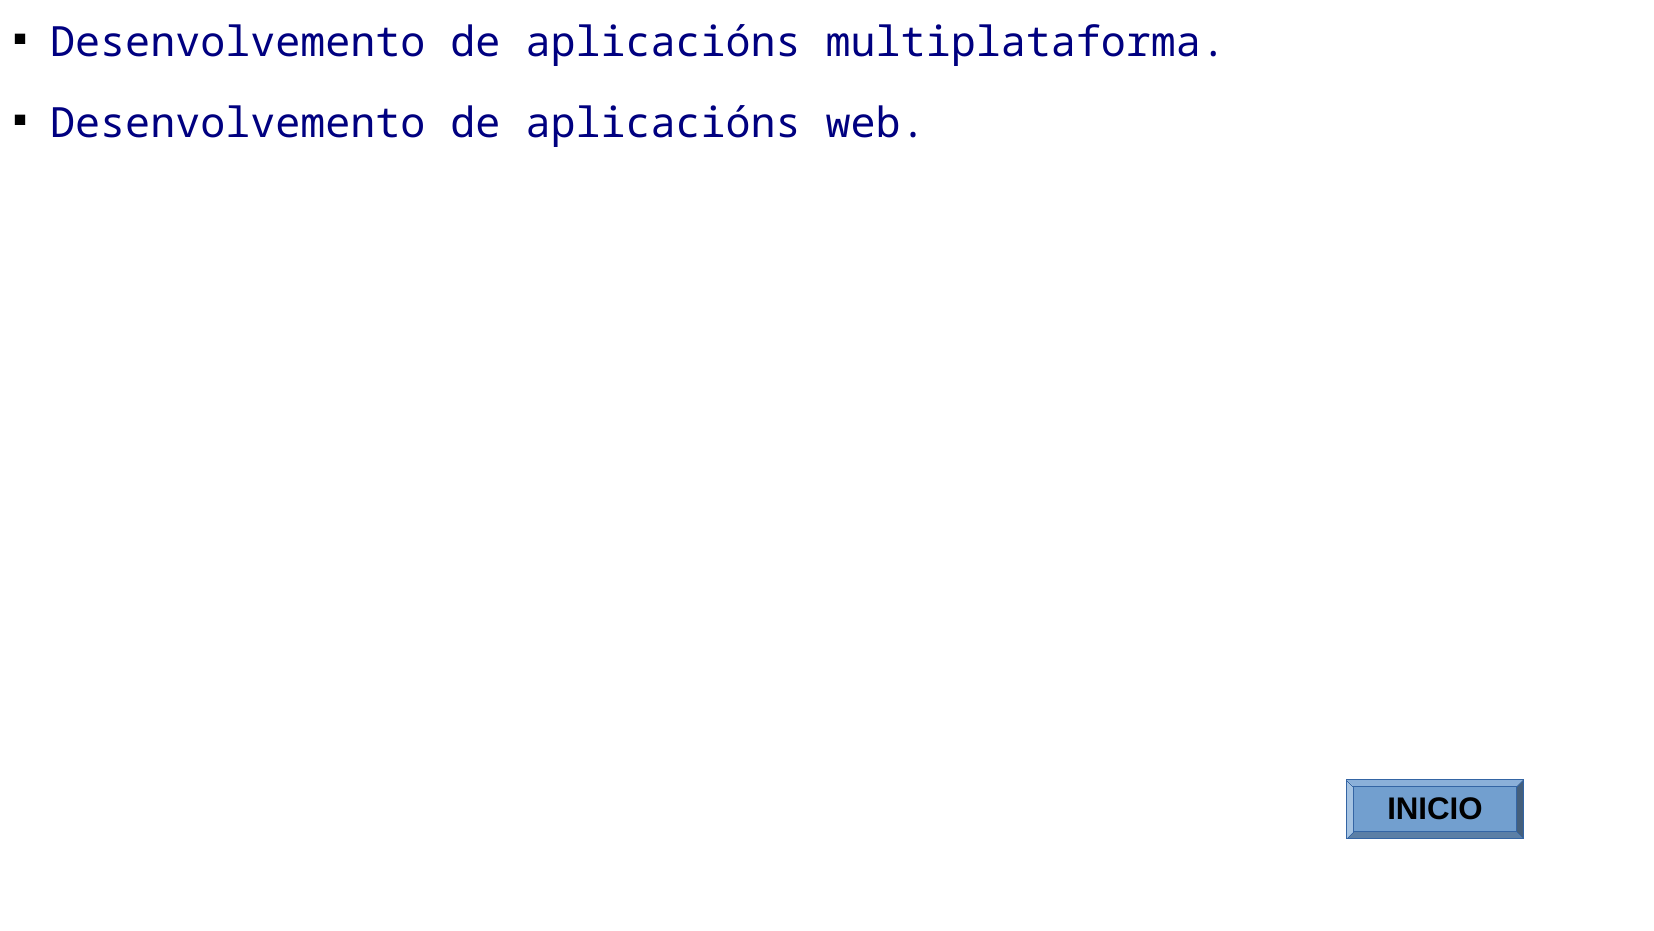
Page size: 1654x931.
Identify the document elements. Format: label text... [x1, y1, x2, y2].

text_box Desenvolvemento de aplicacións multiplataforma. Desenvolvemento de aplicacións web. [0, 3, 1649, 931]
text_box INICIO [1354, 787, 1516, 831]
